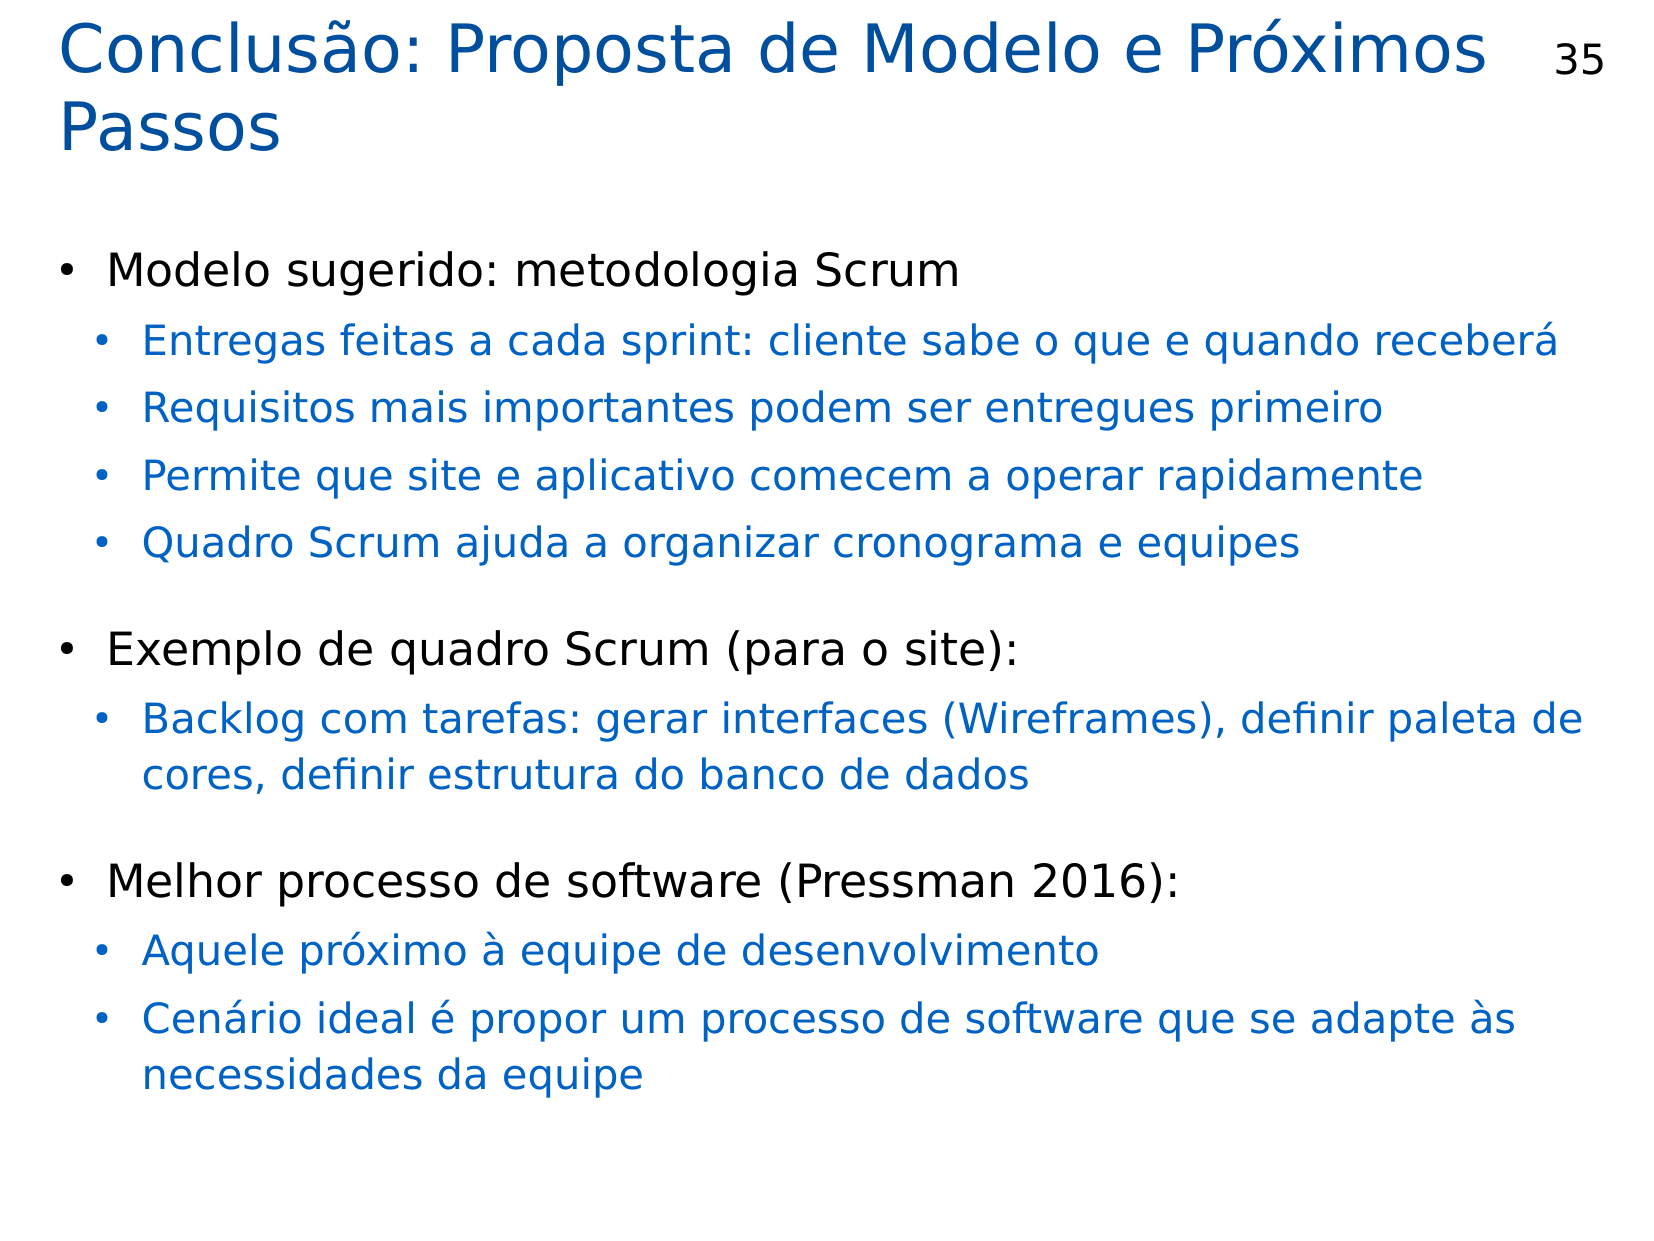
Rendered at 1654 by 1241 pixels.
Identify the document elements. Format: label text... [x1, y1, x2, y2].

title Conclusão: Proposta de Modelo e Próximos Passos [59, 10, 1506, 167]
list Modelo sugerido: metodologia Scrum Entregas feitas a cada sprint: cliente sabe o que e quando receberá Requisitos mais importantes podem ser entregues primeiro Permite que site e aplicativo comecem a operar rapidamente Quadro Scrum ajuda a organizar cronograma e equipes Exemplo de quadro Scrum (para o site): Backlog com tarefas: gerar interfaces (Wireframes), definir paleta de cores, definir estrutura do banco de dados Melhor processo de software (Pressman 2016): Aquele próximo à equipe de desenvolvimento Cenário ideal é propor um processo de software que se adapte às necessidades da equipe [59, 236, 1595, 1211]
